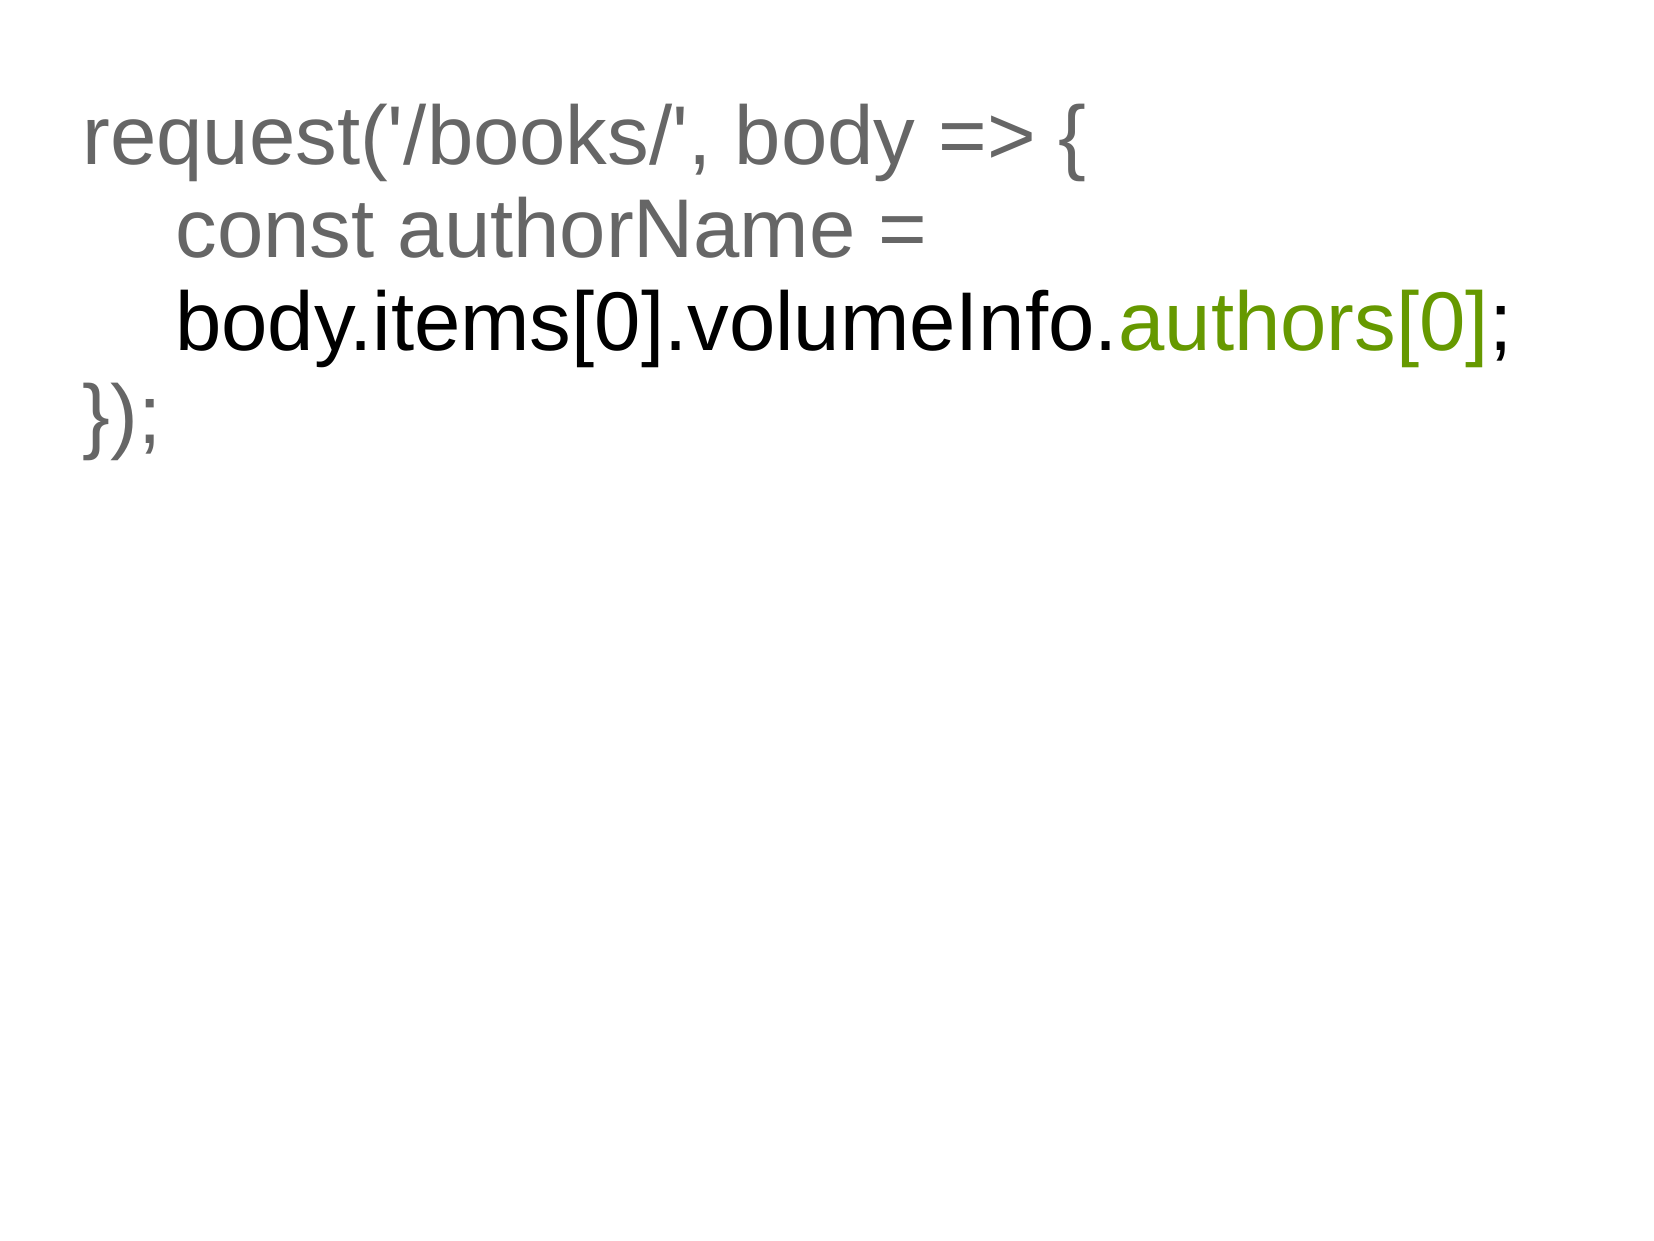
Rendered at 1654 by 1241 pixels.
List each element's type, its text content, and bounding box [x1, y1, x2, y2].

subtitle request('/books/', body => { const authorName = body.items[0].volumeInfo.authors[0]; }); [82, 0, 1571, 961]
